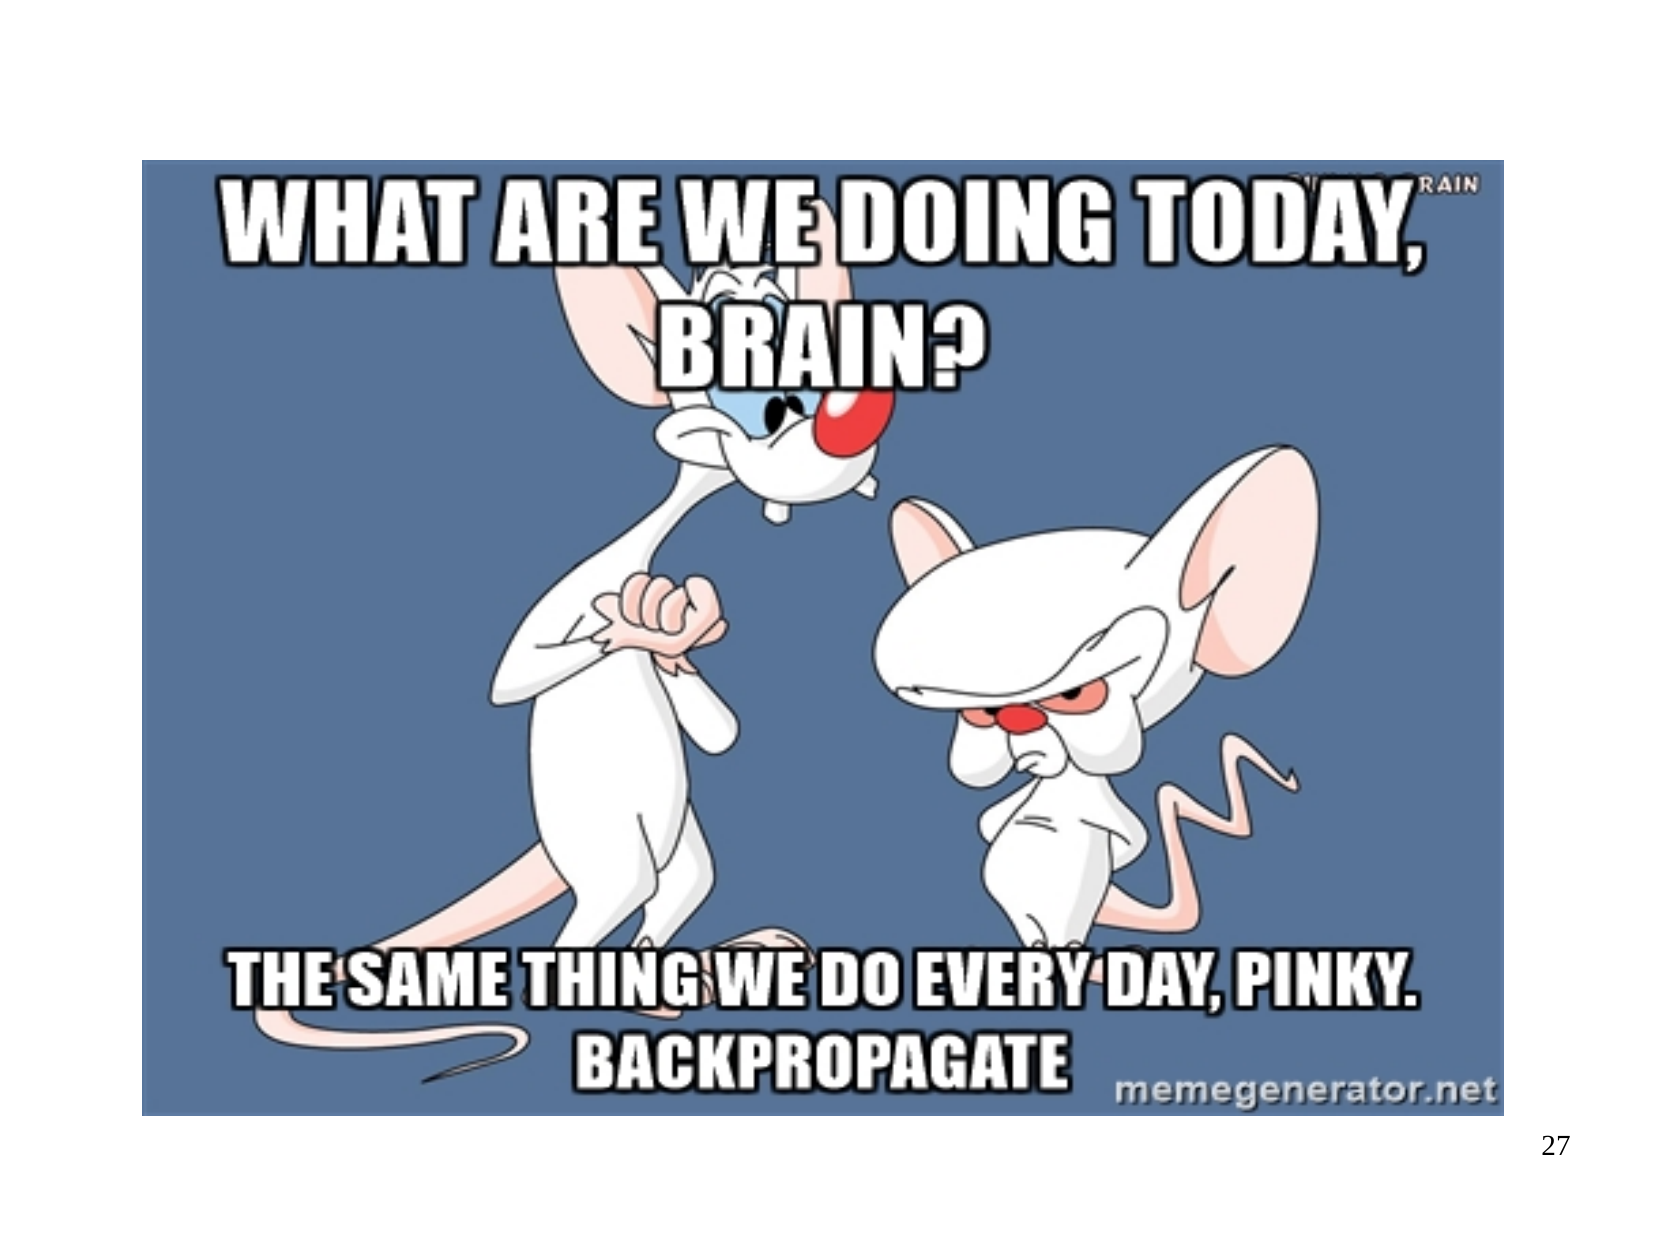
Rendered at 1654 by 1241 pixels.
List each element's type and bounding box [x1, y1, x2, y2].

picture [142, 160, 1504, 1116]
